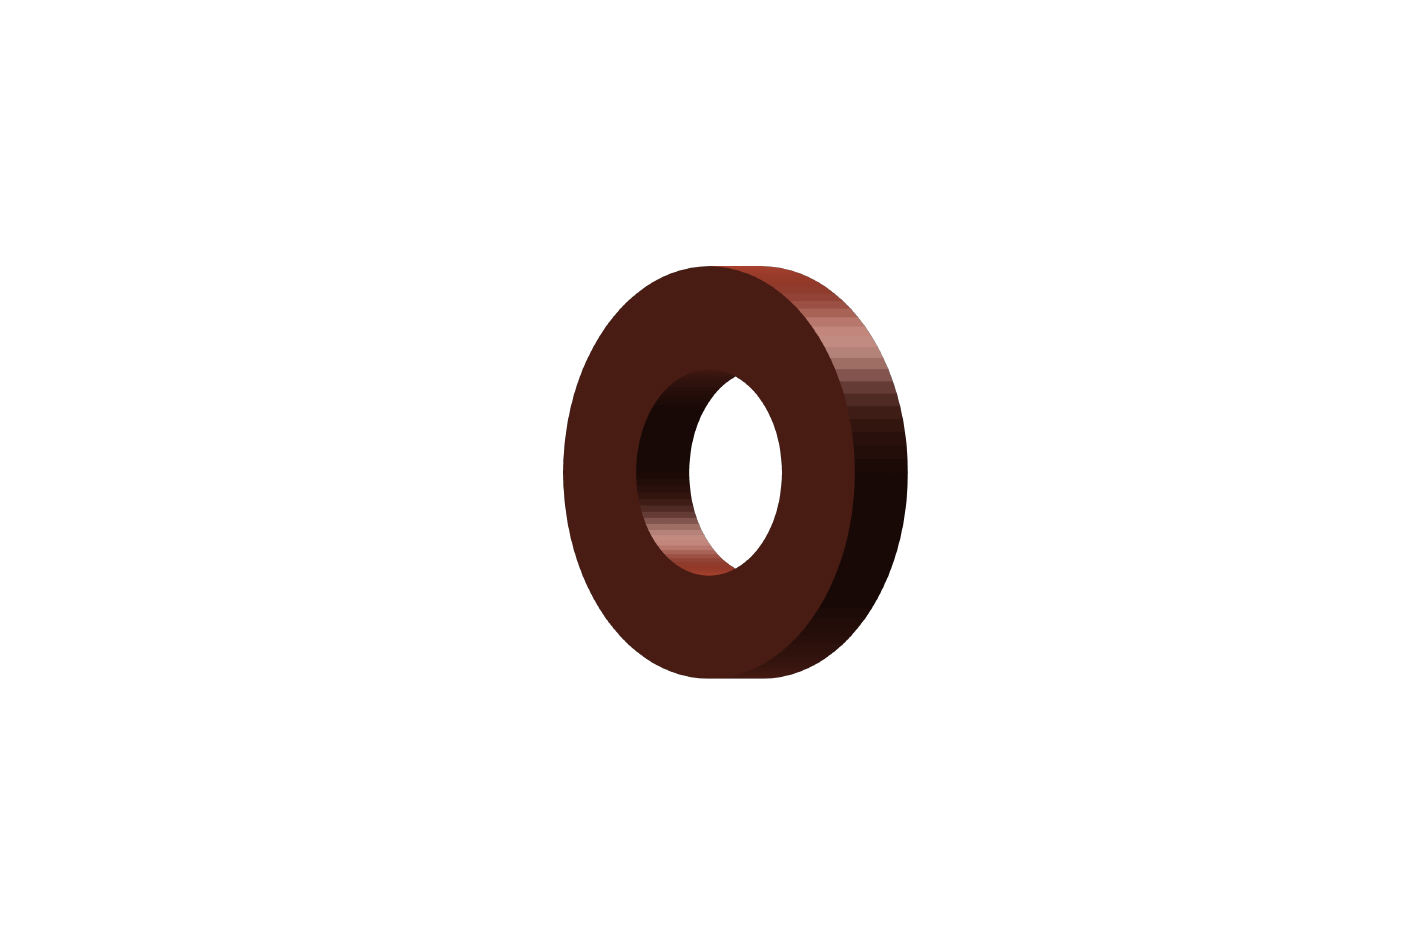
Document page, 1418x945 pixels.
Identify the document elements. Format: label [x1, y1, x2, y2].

text_box [563, 266, 904, 678]
